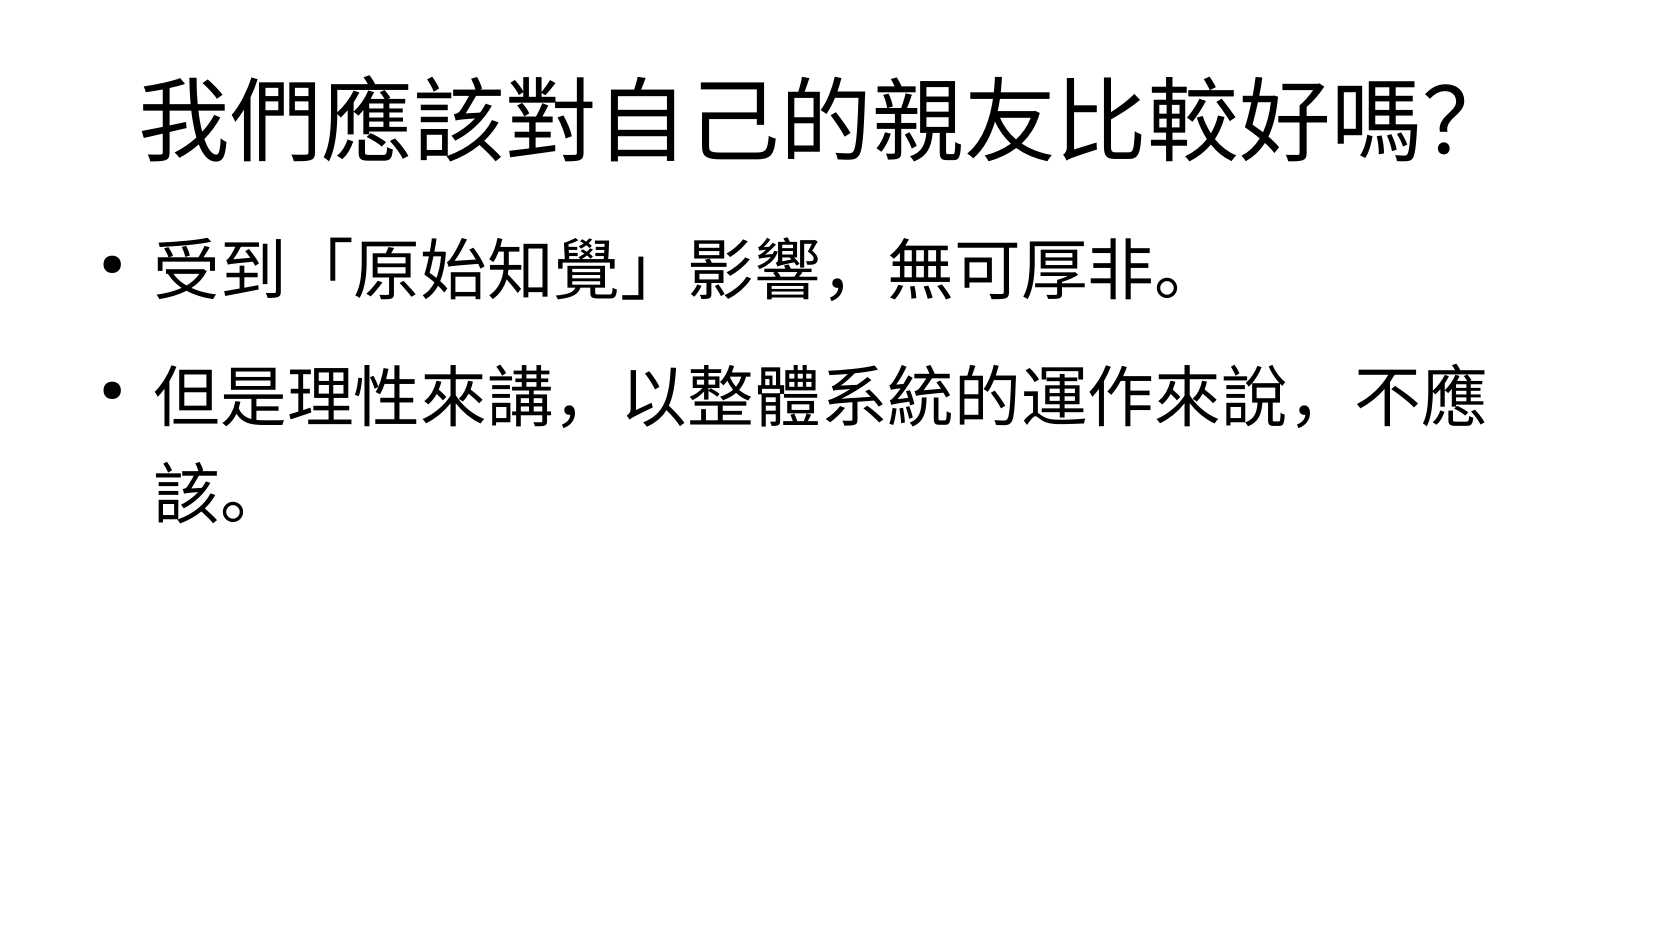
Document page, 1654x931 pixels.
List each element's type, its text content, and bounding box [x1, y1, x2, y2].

title 我們應該對自己的親友比較好嗎？ [82, 37, 1571, 193]
list 受到「原始知覺」影響，無可厚非。 但是理性來講，以整體系統的運作來說，不應該。 [82, 217, 1571, 758]
